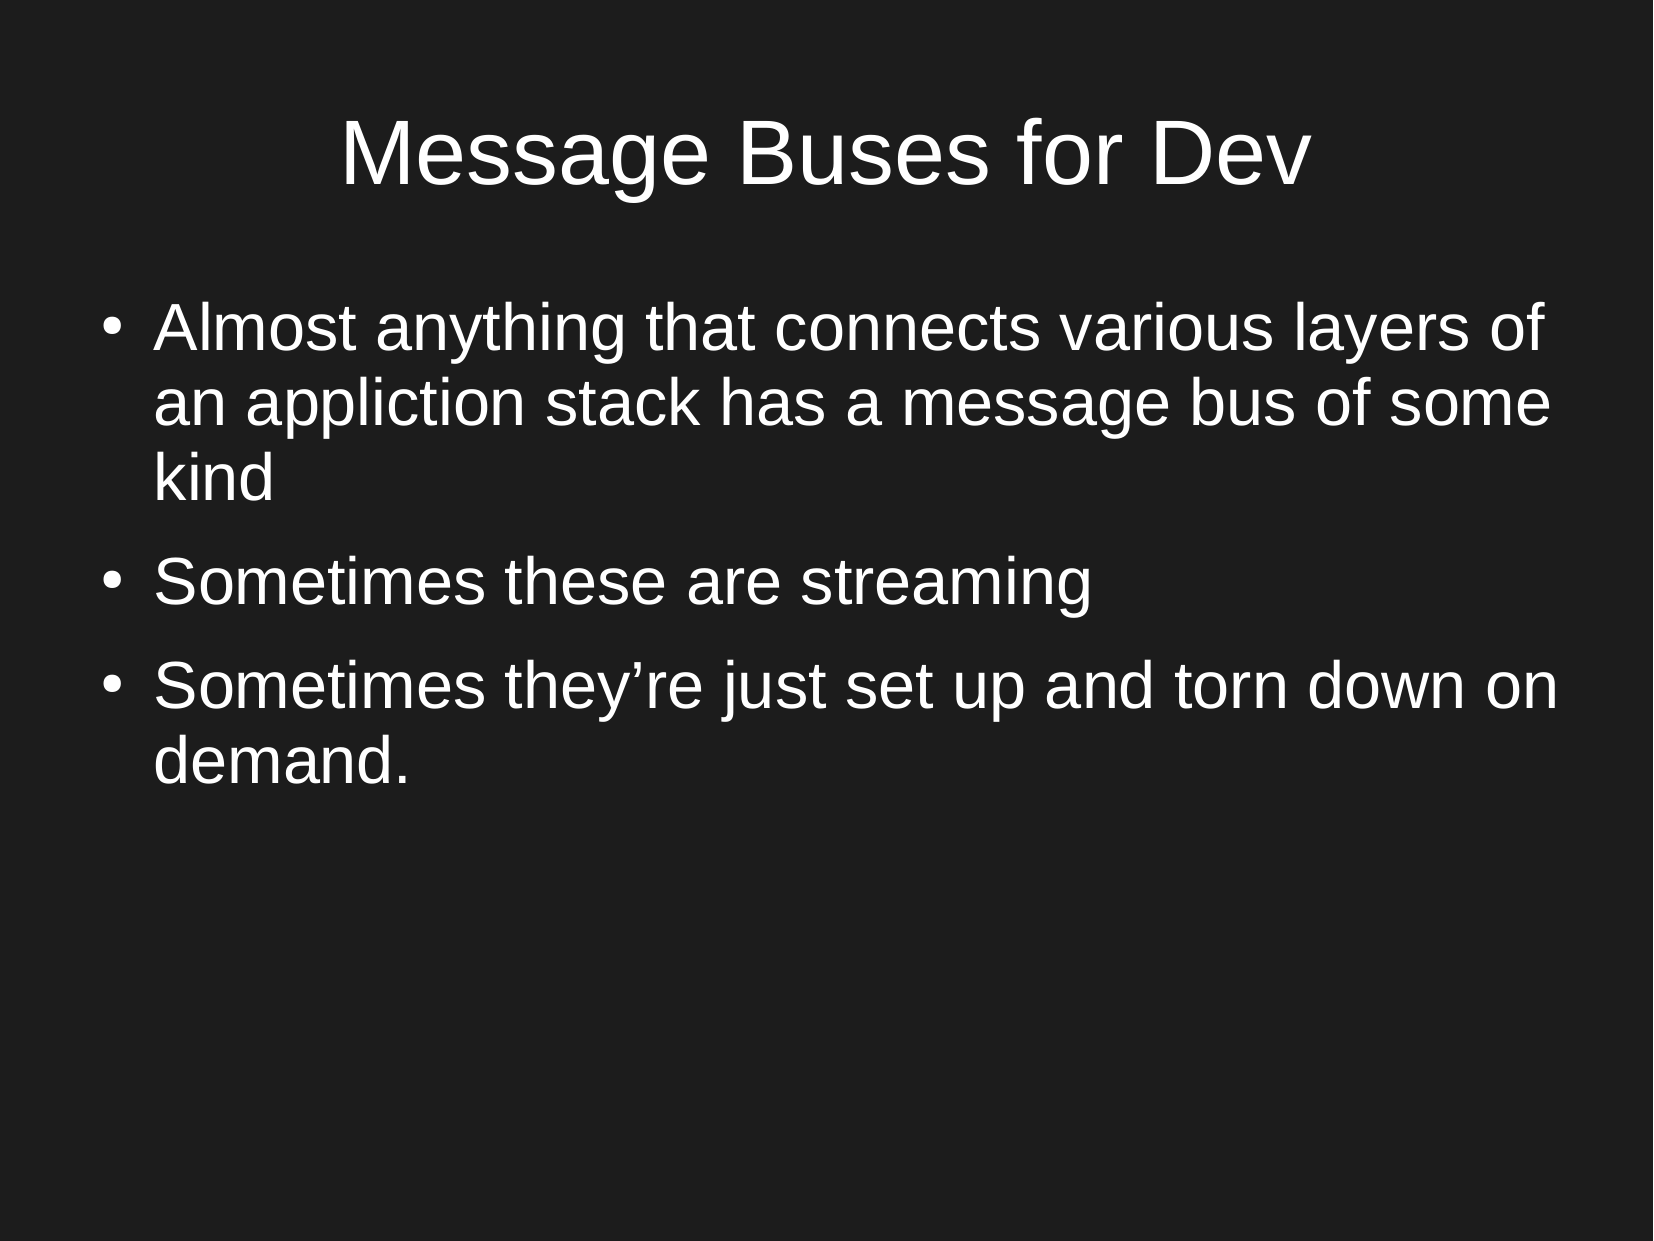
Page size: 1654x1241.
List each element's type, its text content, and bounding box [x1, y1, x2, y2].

list Almost anything that connects various layers of an appliction stack has a message bus of some kind Sometimes these are streaming Sometimes they’re just set up and torn down on demand. [82, 290, 1571, 1010]
title Message Buses for Dev [82, 49, 1571, 257]
